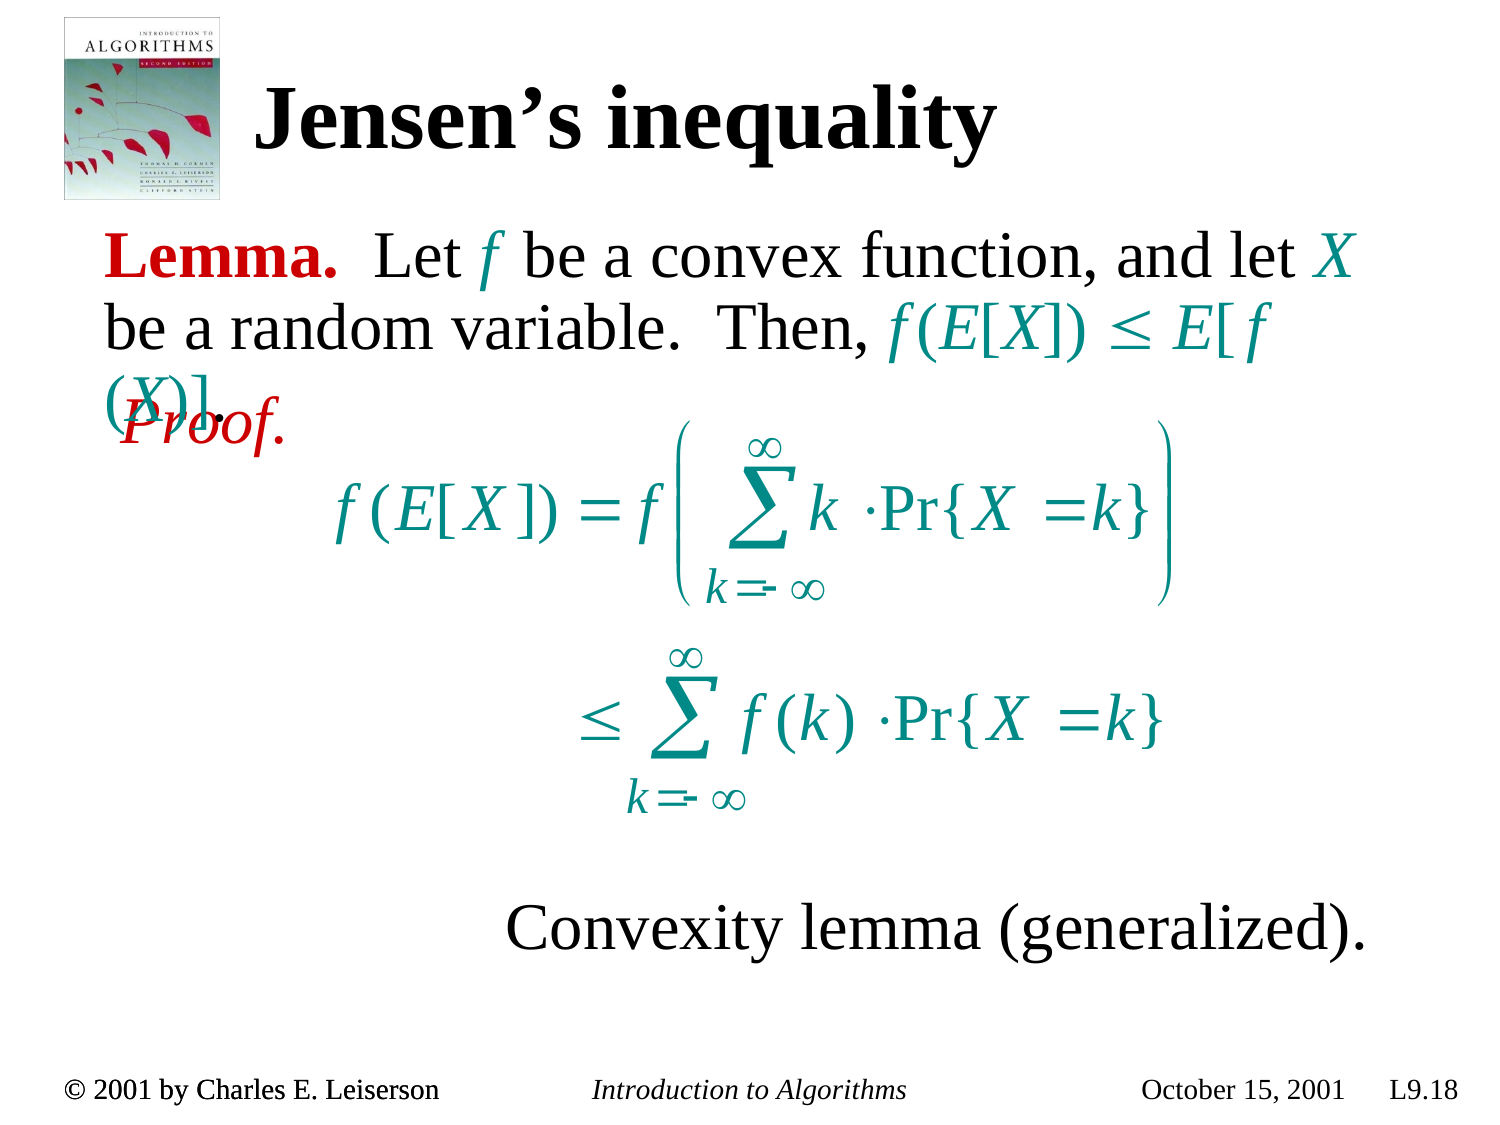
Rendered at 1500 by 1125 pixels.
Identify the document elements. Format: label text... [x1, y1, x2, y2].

text_box Proof. [105, 444, 305, 465]
chart [319, 444, 1181, 819]
text_box Lemma. Let f be a convex function, and let X be a random variable. Then, f (E[X])  E[ f (X)]. [89, 212, 1409, 444]
text_box October 15, 2001 L9.<number> [1033, 1062, 1474, 1113]
text_box Convexity lemma (generalized). [490, 874, 1385, 971]
text_box Jensen’s inequality [237, 24, 1476, 213]
picture [64, 17, 220, 200]
text_box Introduction to Algorithms [577, 1062, 923, 1113]
